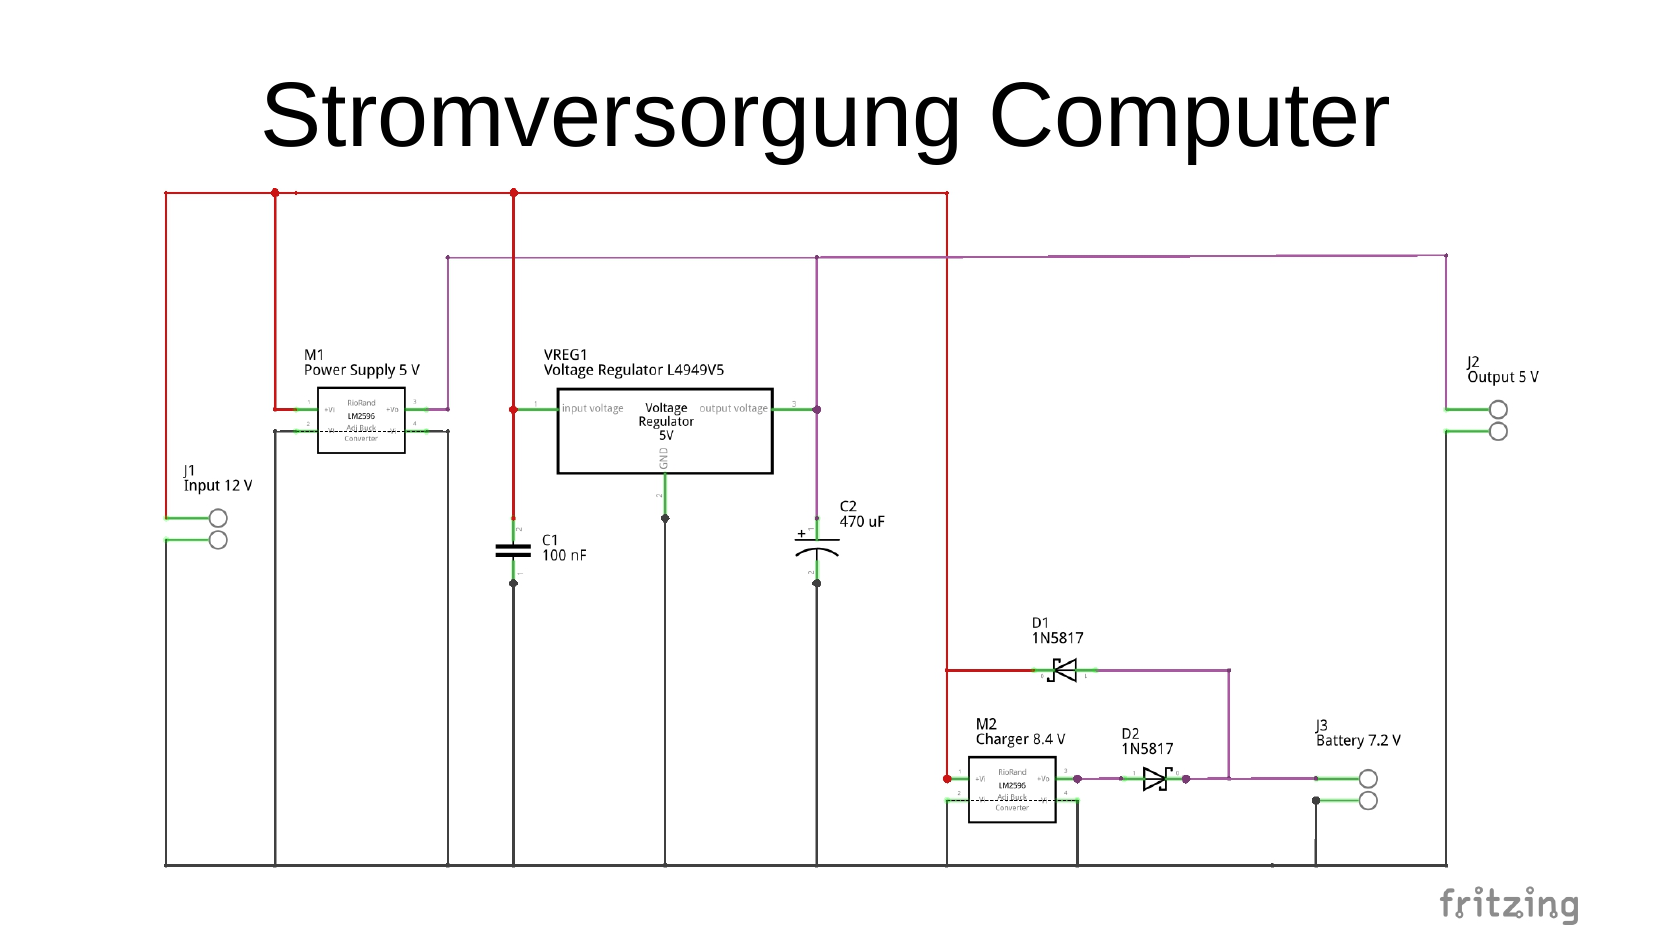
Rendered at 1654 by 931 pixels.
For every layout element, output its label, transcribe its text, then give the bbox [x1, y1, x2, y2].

title Stromversorgung Computer [82, 37, 1571, 193]
picture [161, 188, 1578, 925]
